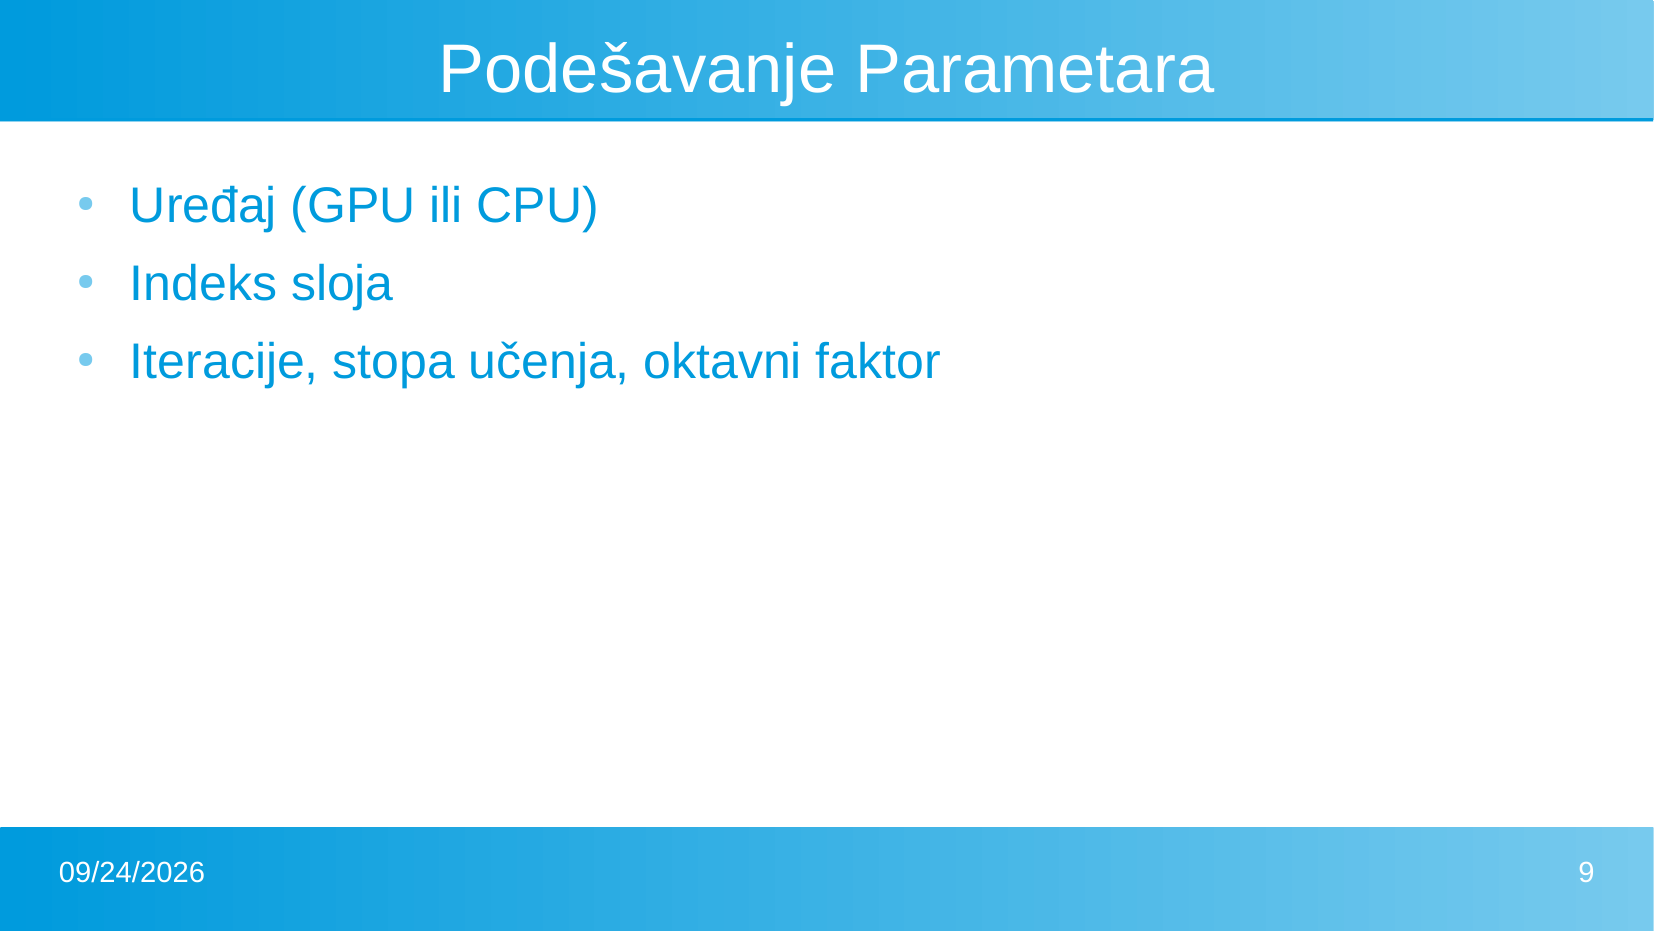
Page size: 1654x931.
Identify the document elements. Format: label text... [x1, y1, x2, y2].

list Uređaj (GPU ili CPU) Indeks sloja Iteracije, stopa učenja, oktavni faktor [59, 177, 1595, 768]
title Podešavanje Parametara [59, 29, 1595, 108]
